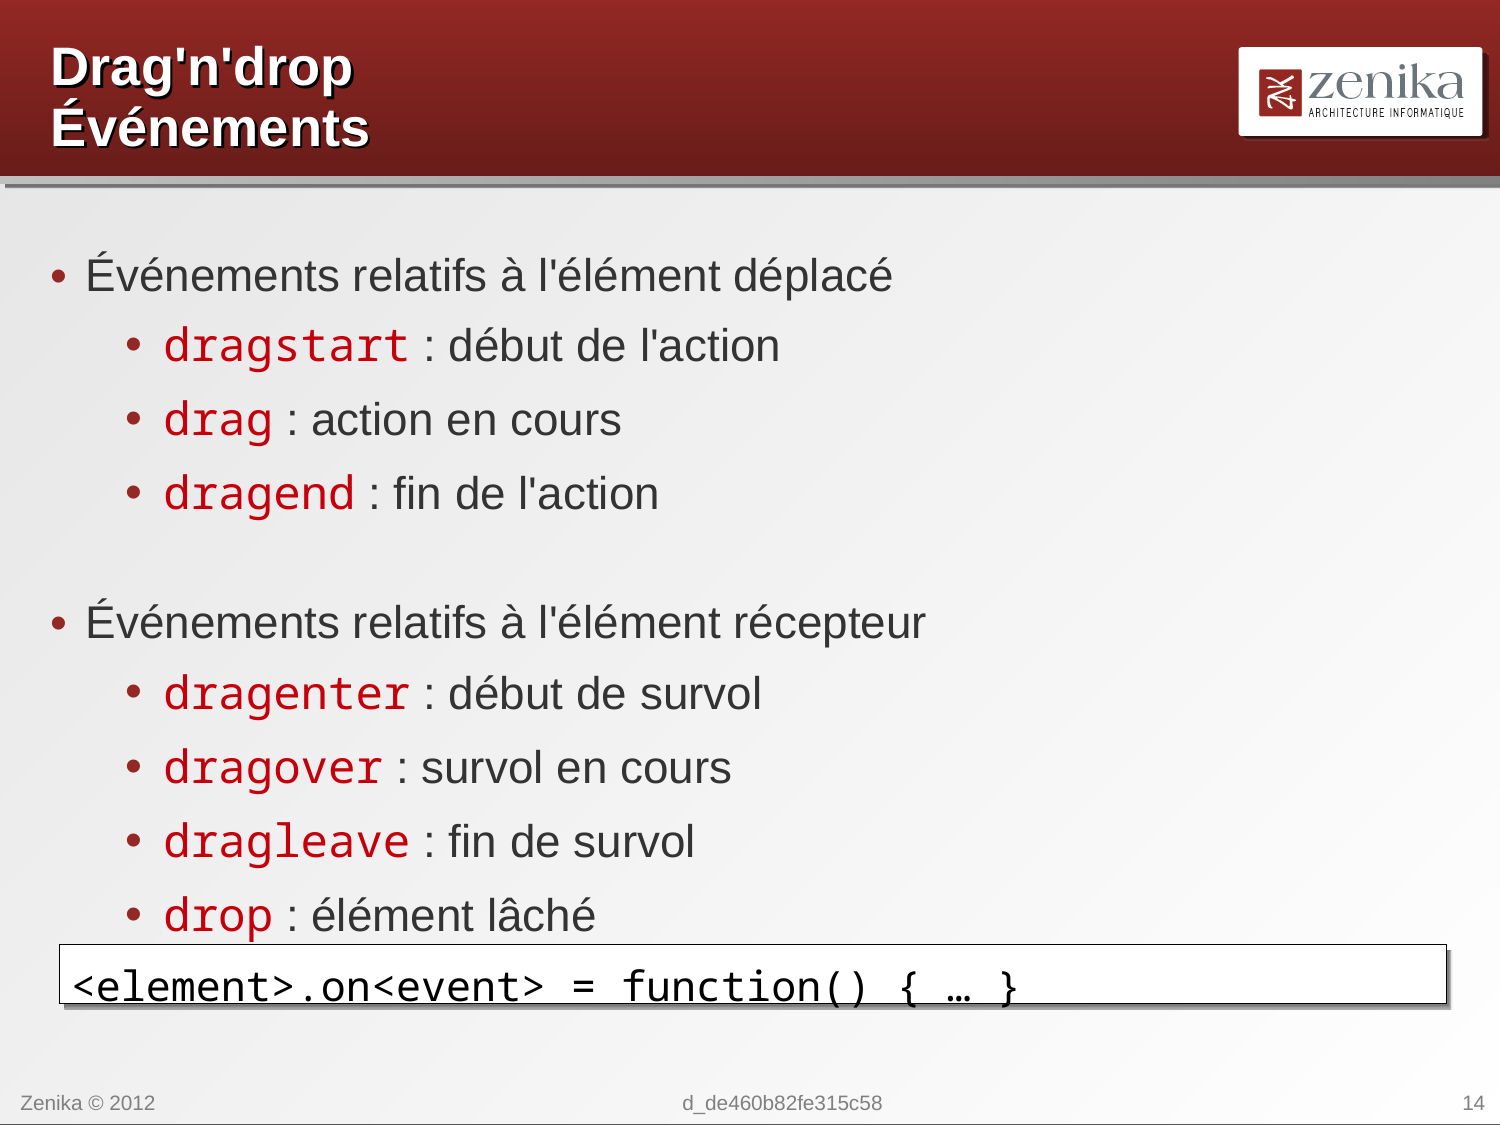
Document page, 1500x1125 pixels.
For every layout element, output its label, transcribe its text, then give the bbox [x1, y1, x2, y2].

picture [1257, 58, 1464, 125]
list Événements relatifs à l'élément déplacé dragstart : début de l'action drag : action en cours dragend : fin de l'action Événements relatifs à l'élément récepteur dragenter : début de survol dragover : survol en cours dragleave : fin de survol drop : élément lâché [50, 249, 1435, 1079]
title Drag'n'drop Événements [50, 15, 1206, 180]
text_box <element>.on<event> = function() { … } [59, 944, 1447, 1004]
